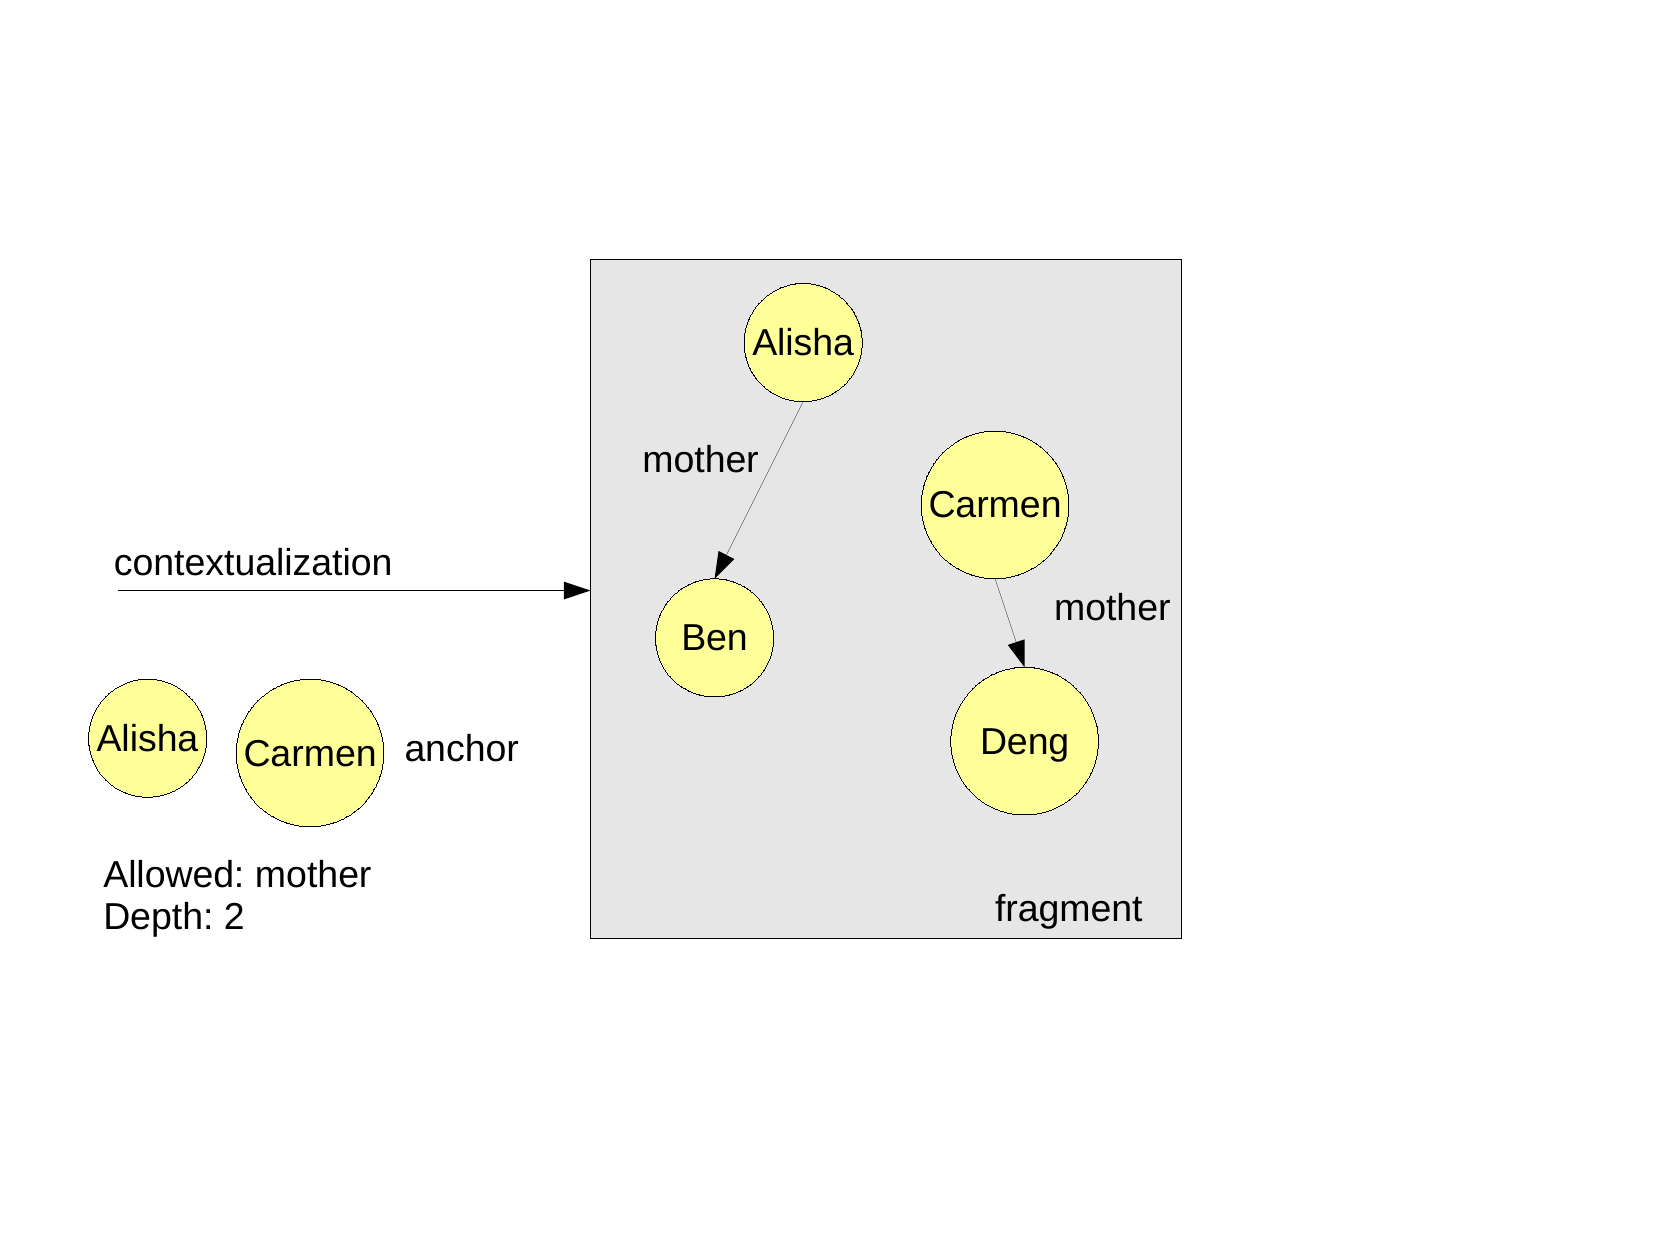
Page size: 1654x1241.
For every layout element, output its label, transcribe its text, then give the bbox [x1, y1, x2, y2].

text_box Carmen [921, 431, 1069, 579]
text_box Ben [655, 578, 774, 697]
text_box Alisha [744, 283, 863, 402]
text_box Allowed: mother Depth: 2 [88, 845, 414, 945]
text_box Carmen [236, 679, 384, 827]
text_box mother [1039, 578, 1186, 638]
text_box anchor [389, 720, 534, 778]
text_box [590, 259, 1182, 939]
text_box contextualization [88, 533, 432, 591]
text_box fragment [980, 879, 1182, 937]
text_box Deng [950, 667, 1099, 815]
text_box mother [627, 431, 774, 488]
text_box Alisha [88, 679, 207, 798]
